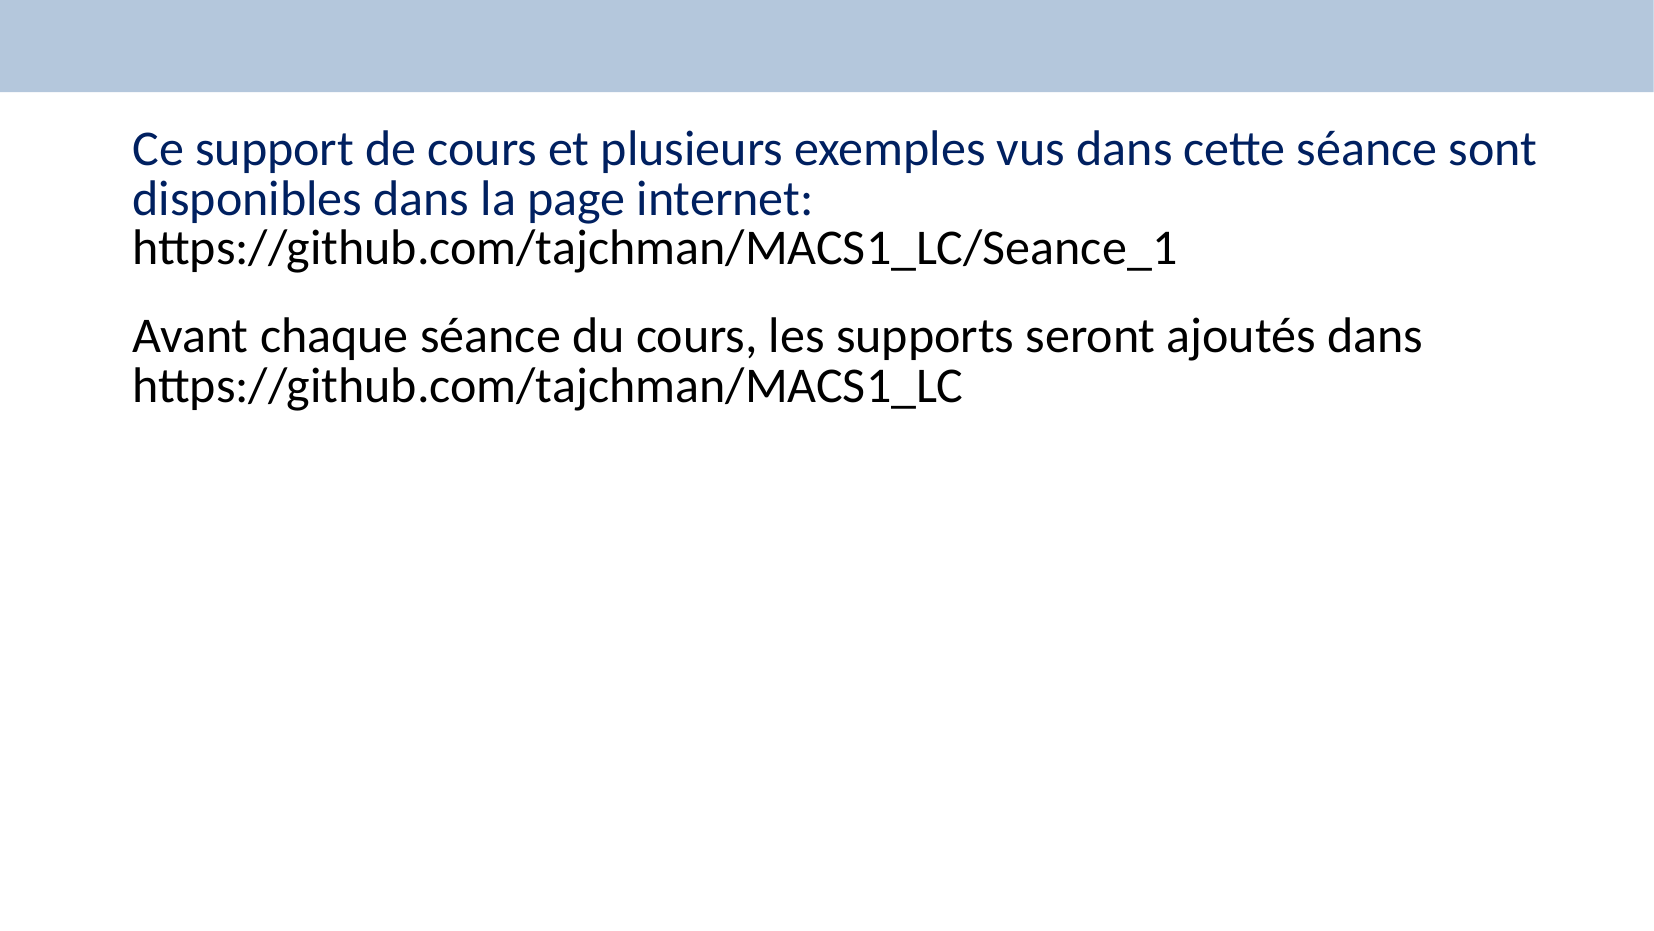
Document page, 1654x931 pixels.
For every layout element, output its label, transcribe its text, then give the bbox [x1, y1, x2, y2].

text_box [0, 0, 1654, 120]
text_box Ce support de cours et plusieurs exemples vus dans cette séance sont disponibles dans la page internet: https://github.com/tajchman/MACS1_LC/Seance_1 Avant chaque séance du cours, les supports seront ajoutés dans https://github.com/tajchman/MACS1_LC [88, 120, 1596, 482]
